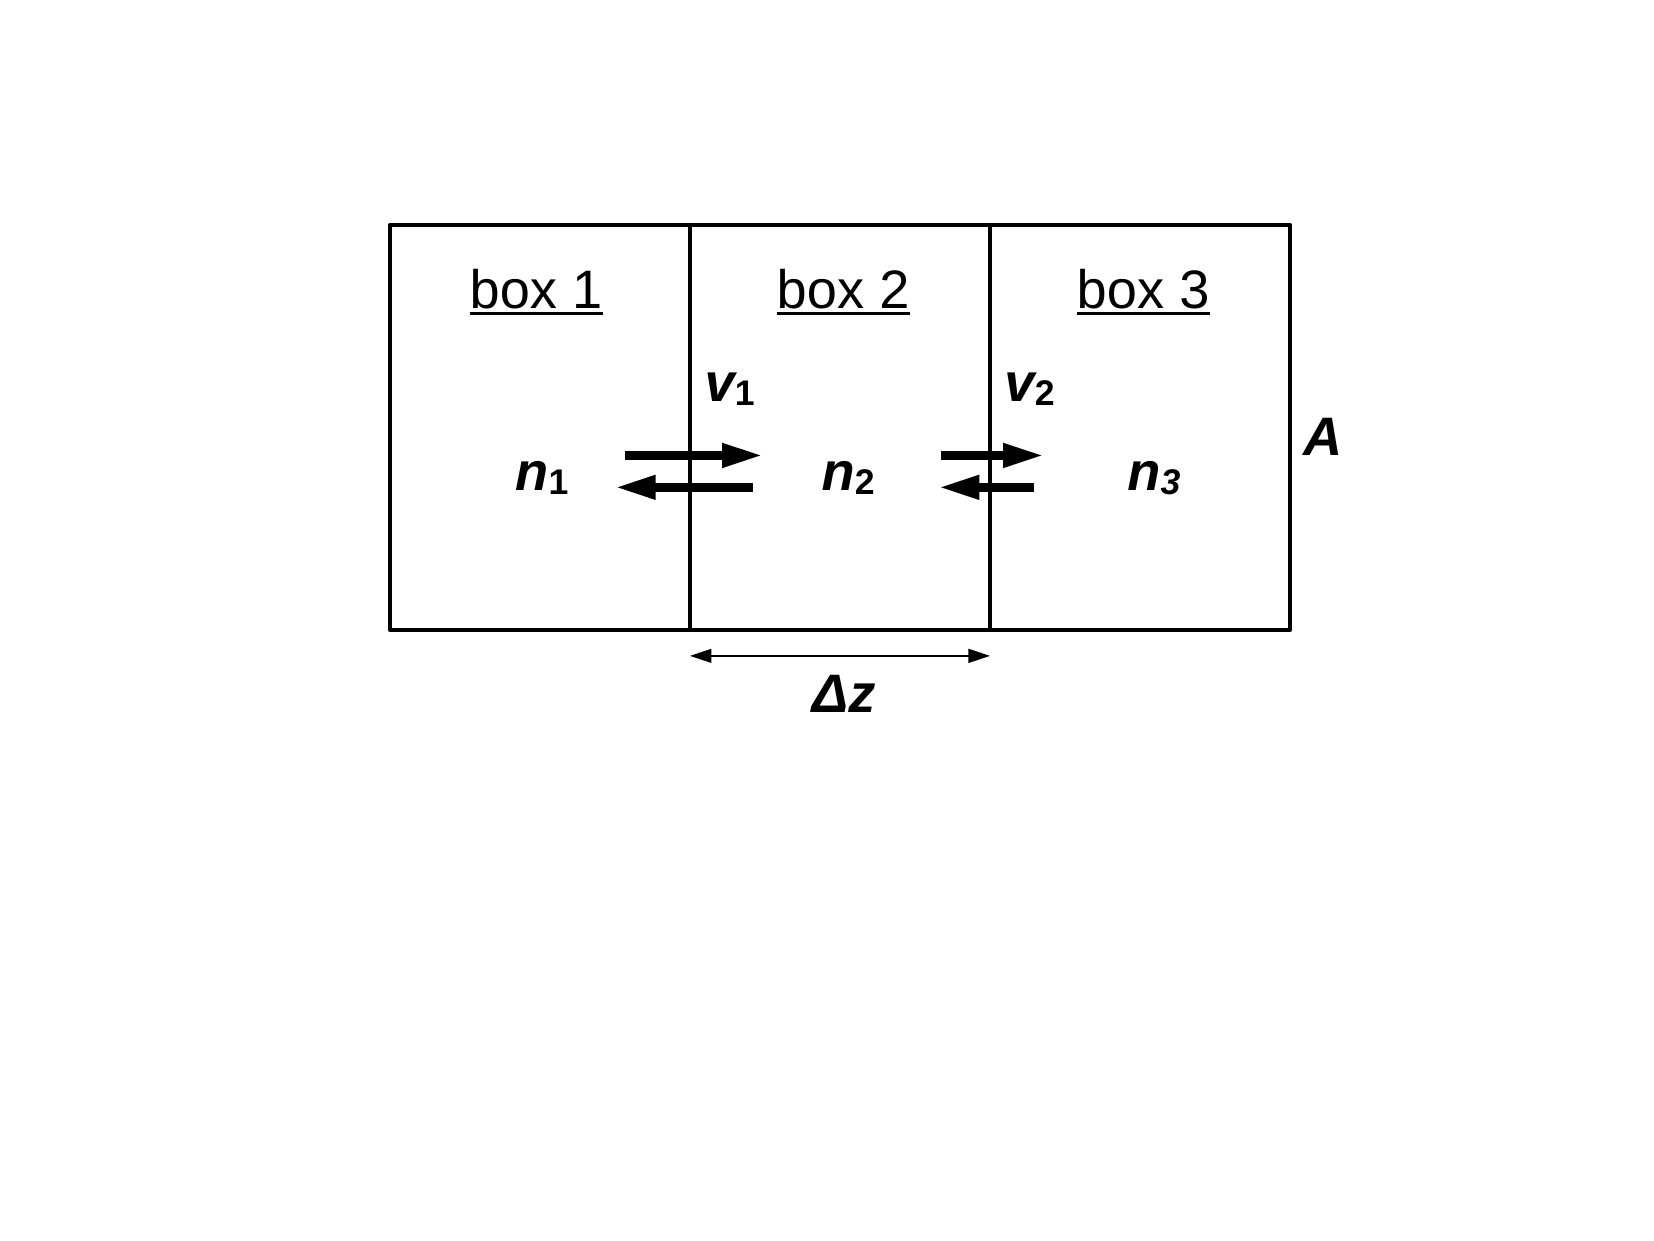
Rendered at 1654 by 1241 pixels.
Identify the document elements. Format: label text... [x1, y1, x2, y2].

text_box box 1 [454, 252, 618, 328]
text_box n2 [806, 434, 890, 525]
text_box n3 [1112, 434, 1196, 525]
text_box A [1292, 399, 1358, 475]
text_box box 3 [1061, 252, 1225, 328]
text_box v2 [989, 345, 1070, 436]
text_box Δz [797, 655, 891, 732]
text_box v1 [689, 345, 770, 436]
text_box n1 [500, 434, 584, 525]
text_box box 2 [761, 252, 925, 328]
